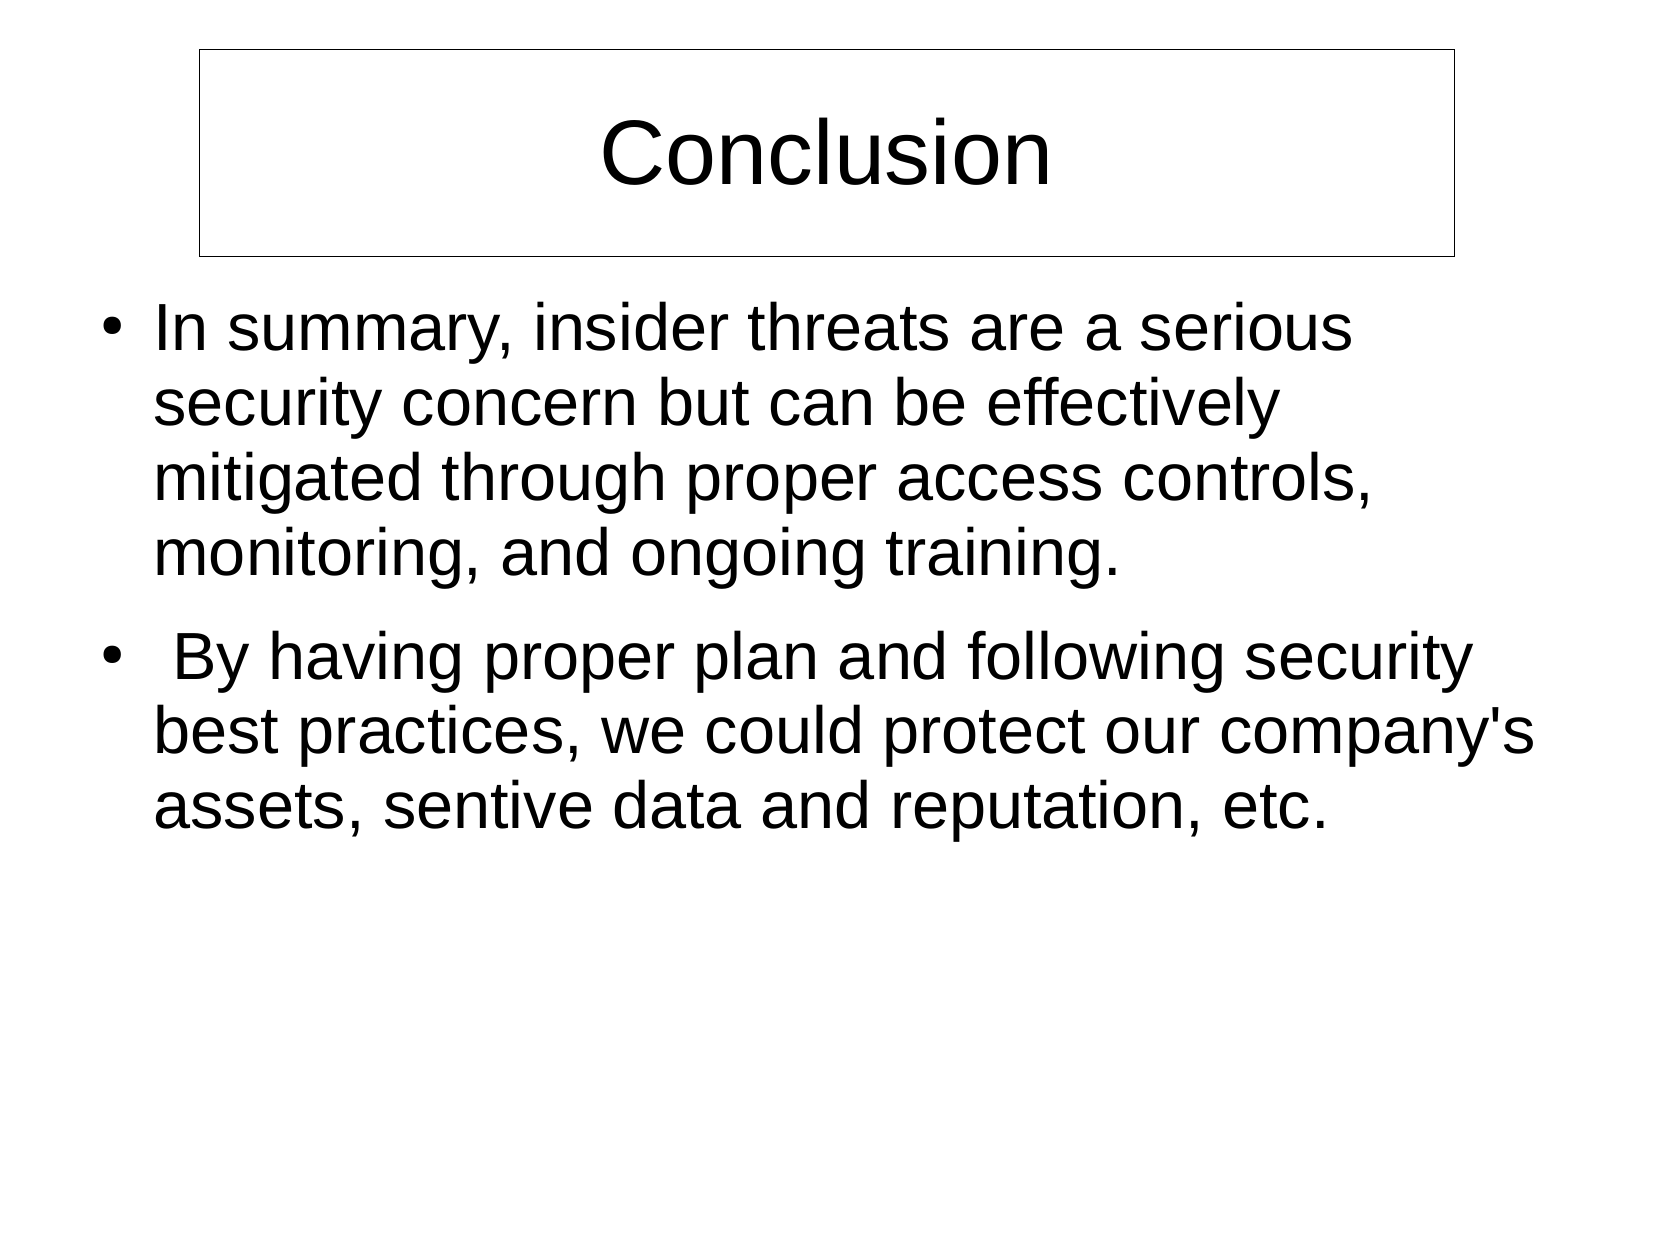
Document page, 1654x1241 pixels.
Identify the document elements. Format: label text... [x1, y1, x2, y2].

title Conclusion [199, 49, 1455, 257]
list In summary, insider threats are a serious security concern but can be effectively mitigated through proper access controls, monitoring, and ongoing training. By having proper plan and following security best practices, we could protect our company's assets, sentive data and reputation, etc. [82, 290, 1571, 1010]
